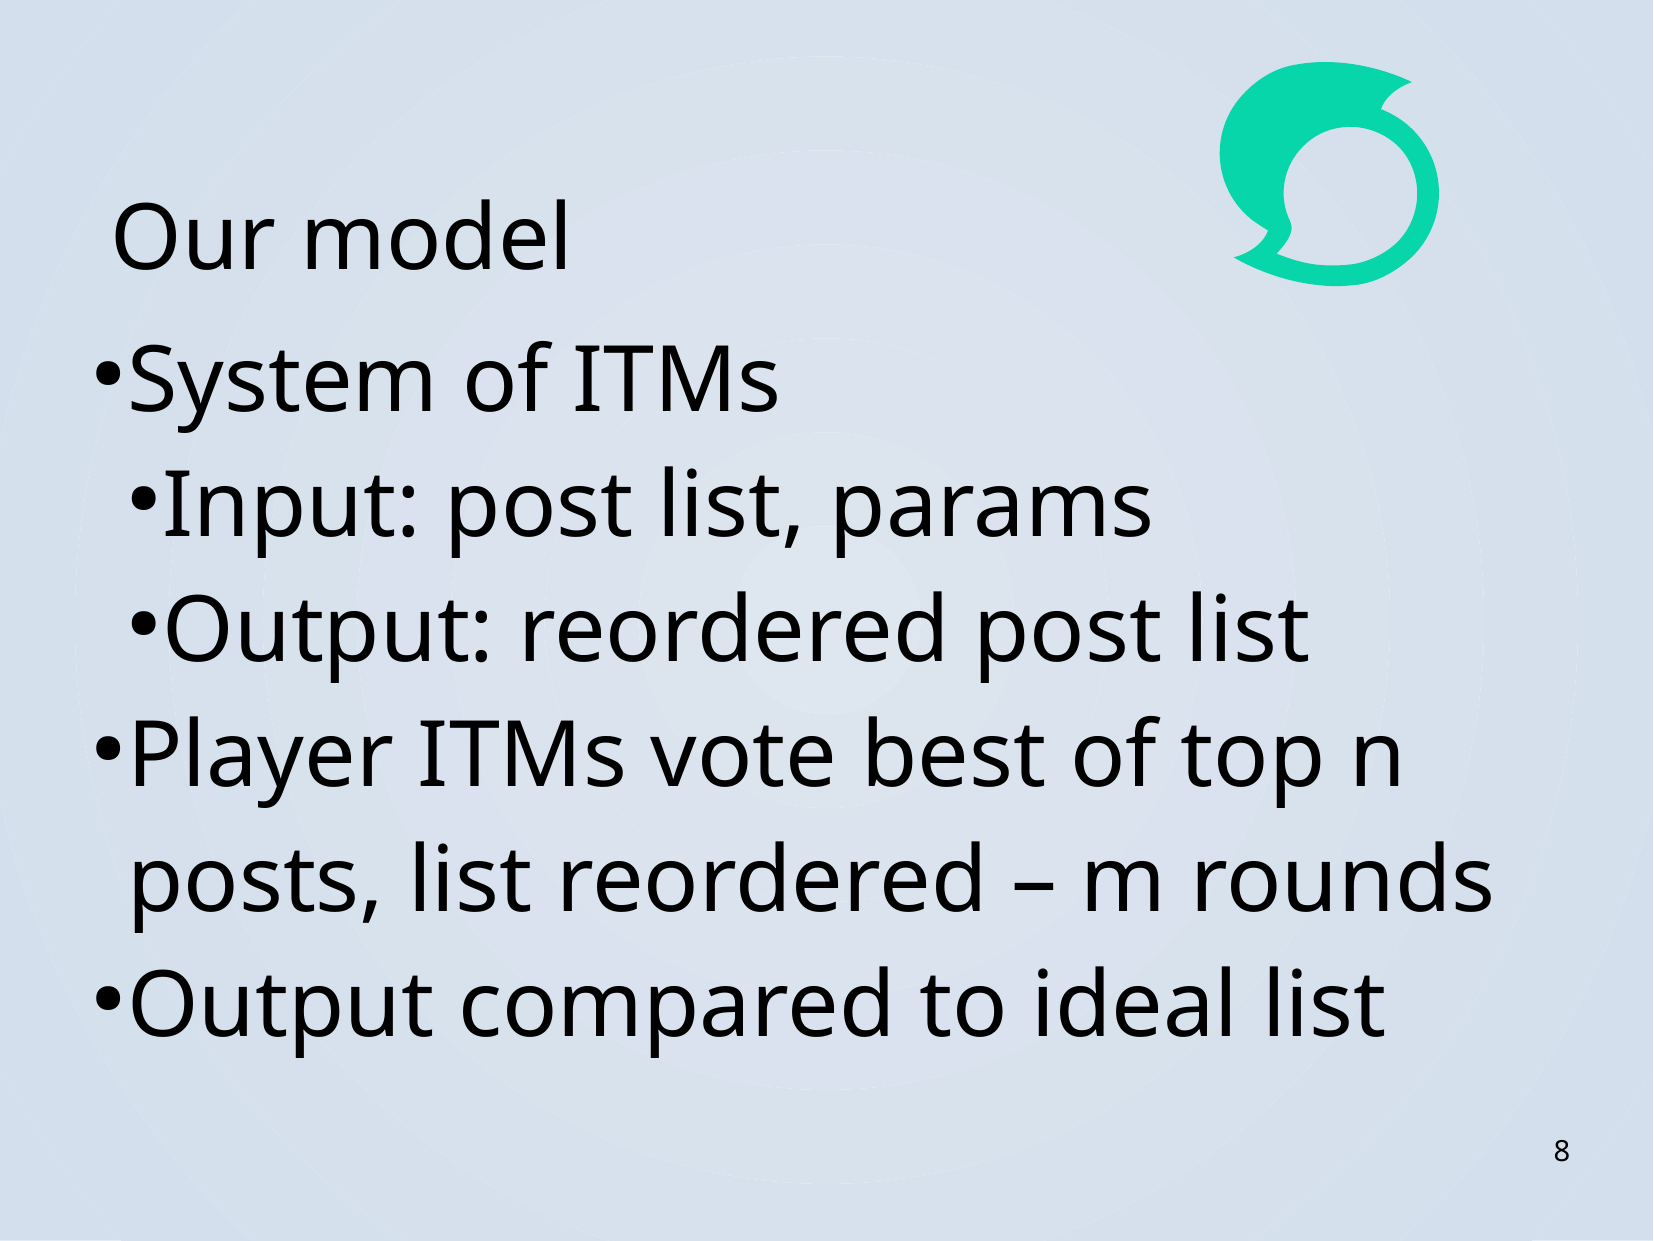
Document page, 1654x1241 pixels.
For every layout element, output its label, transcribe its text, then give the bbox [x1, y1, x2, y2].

text_box System of ITMs Input: post list, params Output: reordered post list Player ITMs vote best of top n posts, list reordered – m rounds Output compared to ideal list [77, 305, 1603, 1096]
text_box Our model [95, 164, 651, 286]
picture [1212, 59, 1457, 290]
